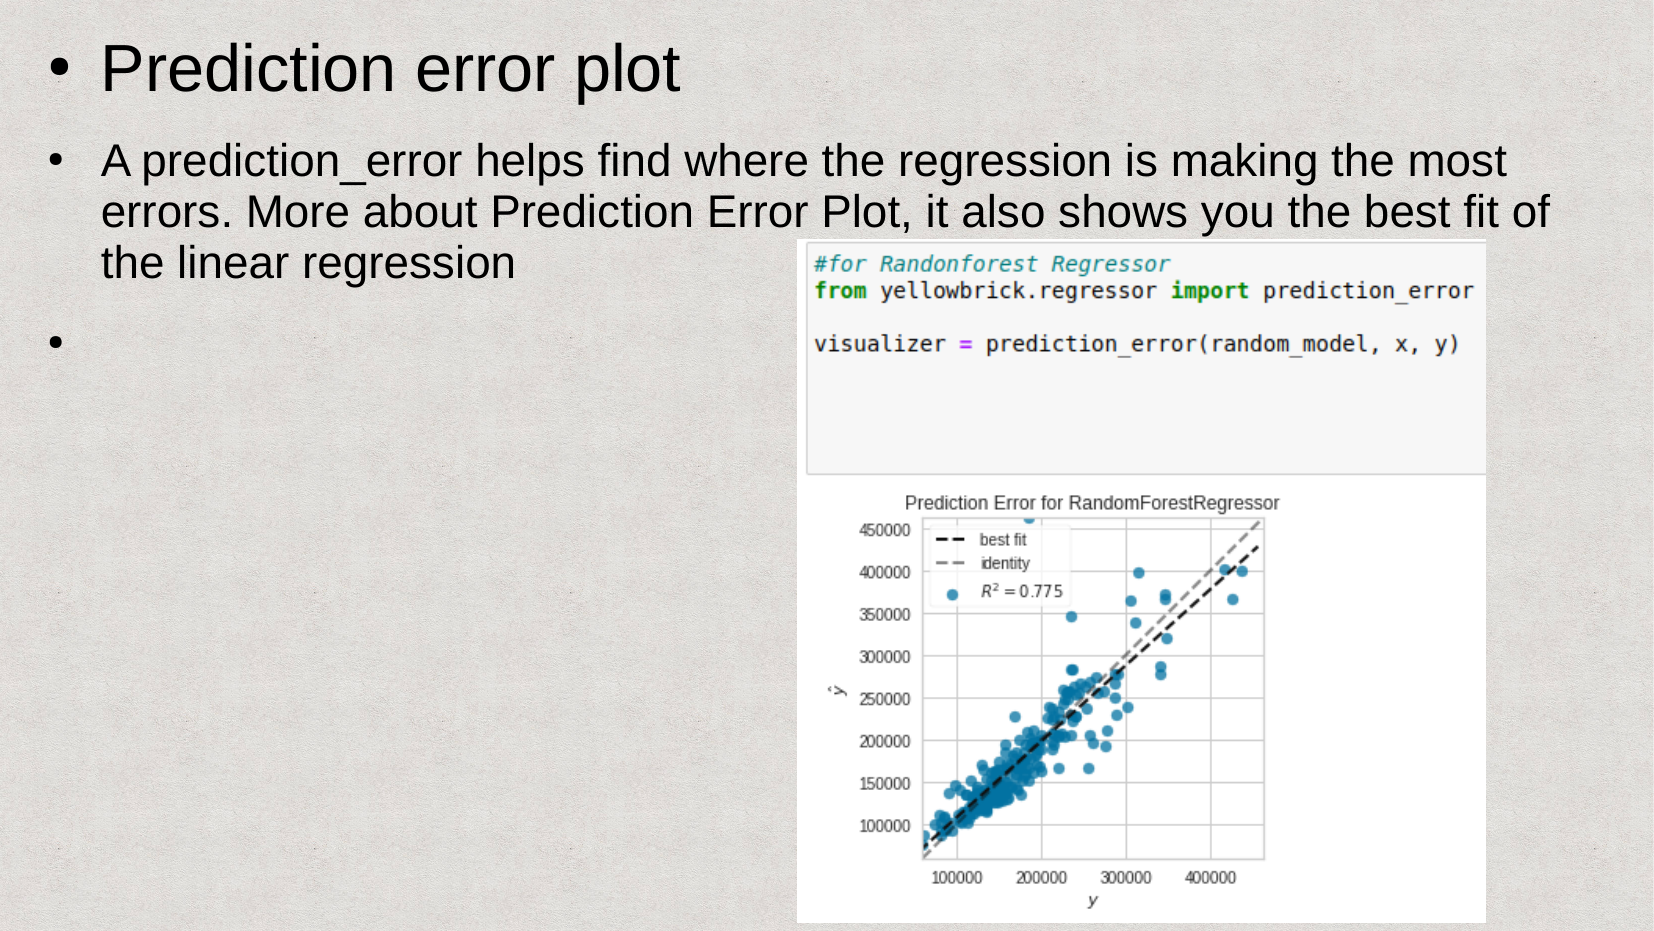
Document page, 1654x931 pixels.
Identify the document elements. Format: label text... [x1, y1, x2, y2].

list Prediction error plot A prediction_error helps find where the regression is making the most errors. More about Prediction Error Plot, it also shows you the best fit of the linear regression [30, 30, 1606, 886]
picture [0, 0, 1654, 931]
